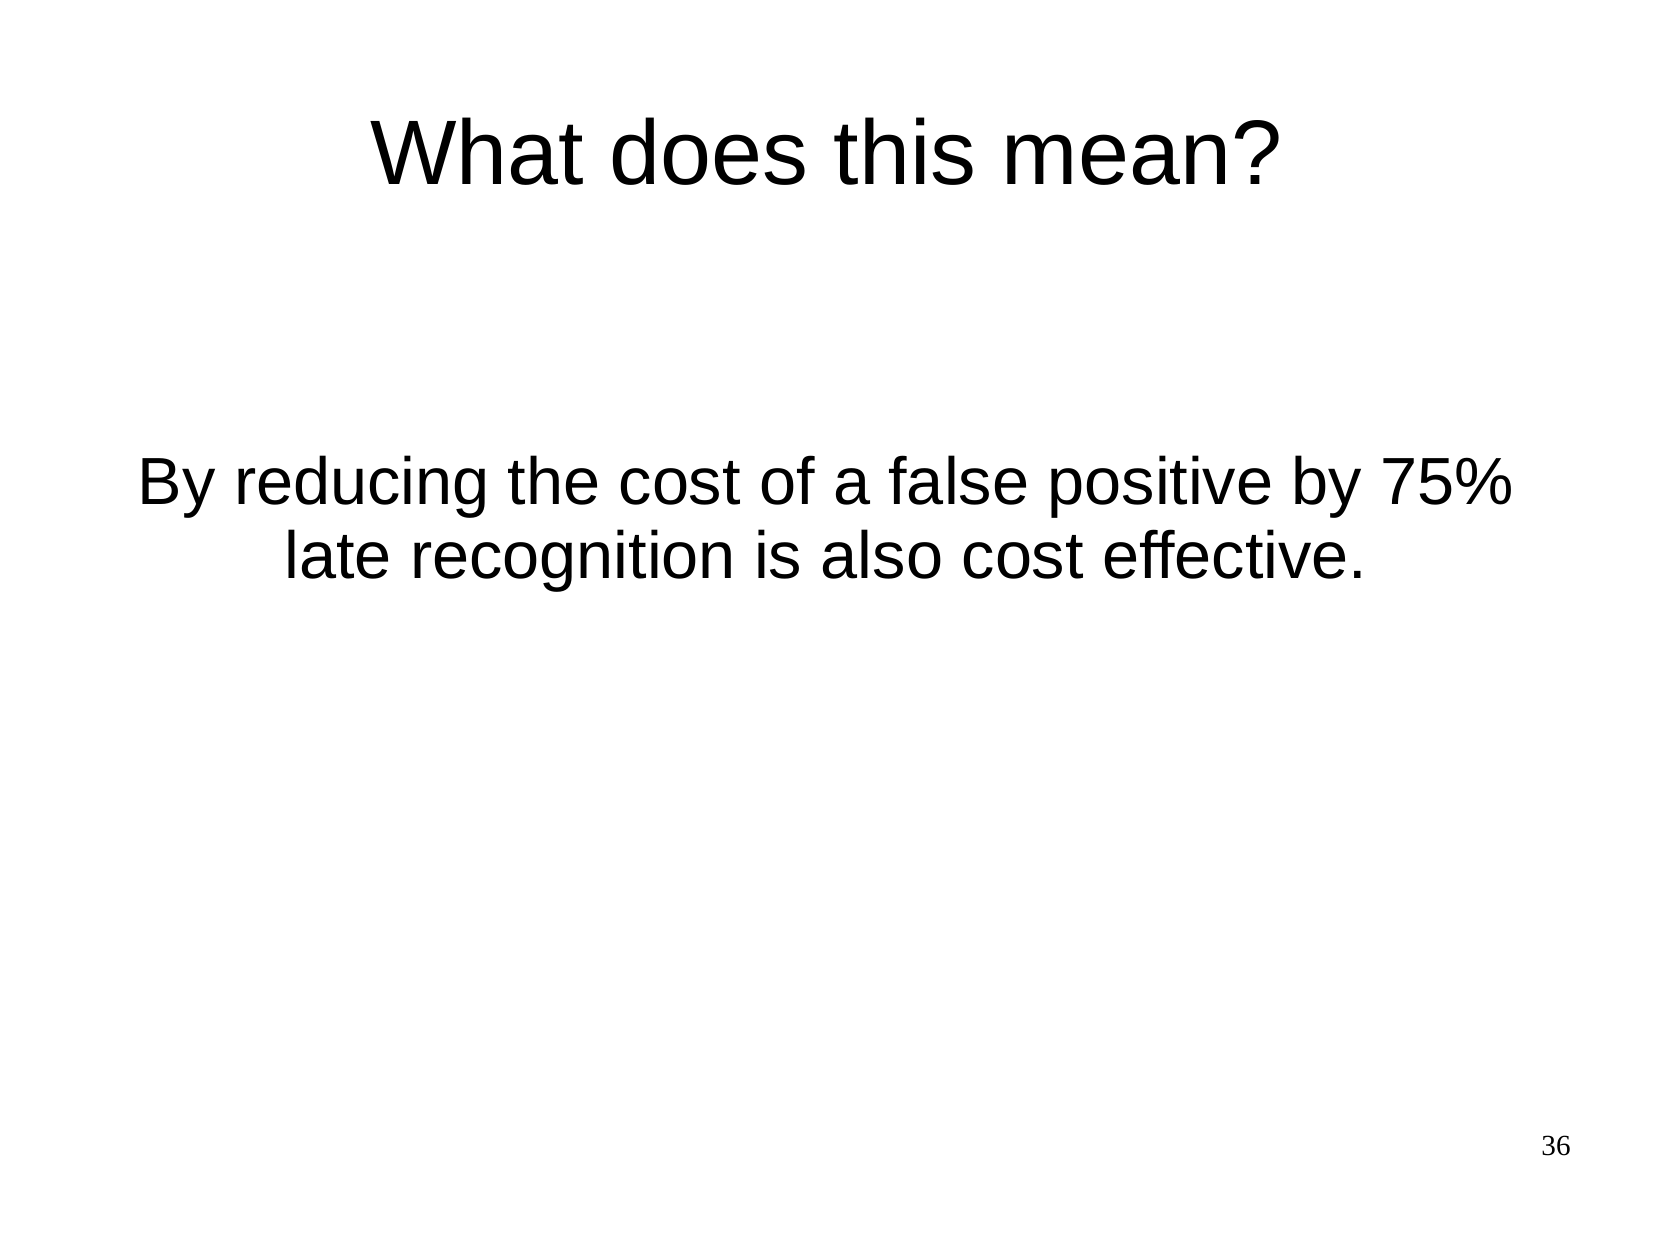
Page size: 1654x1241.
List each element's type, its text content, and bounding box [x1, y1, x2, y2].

title What does this mean? [82, 49, 1571, 257]
list By reducing the cost of a false positive by 75% late recognition is also cost effective. [82, 443, 1571, 804]
